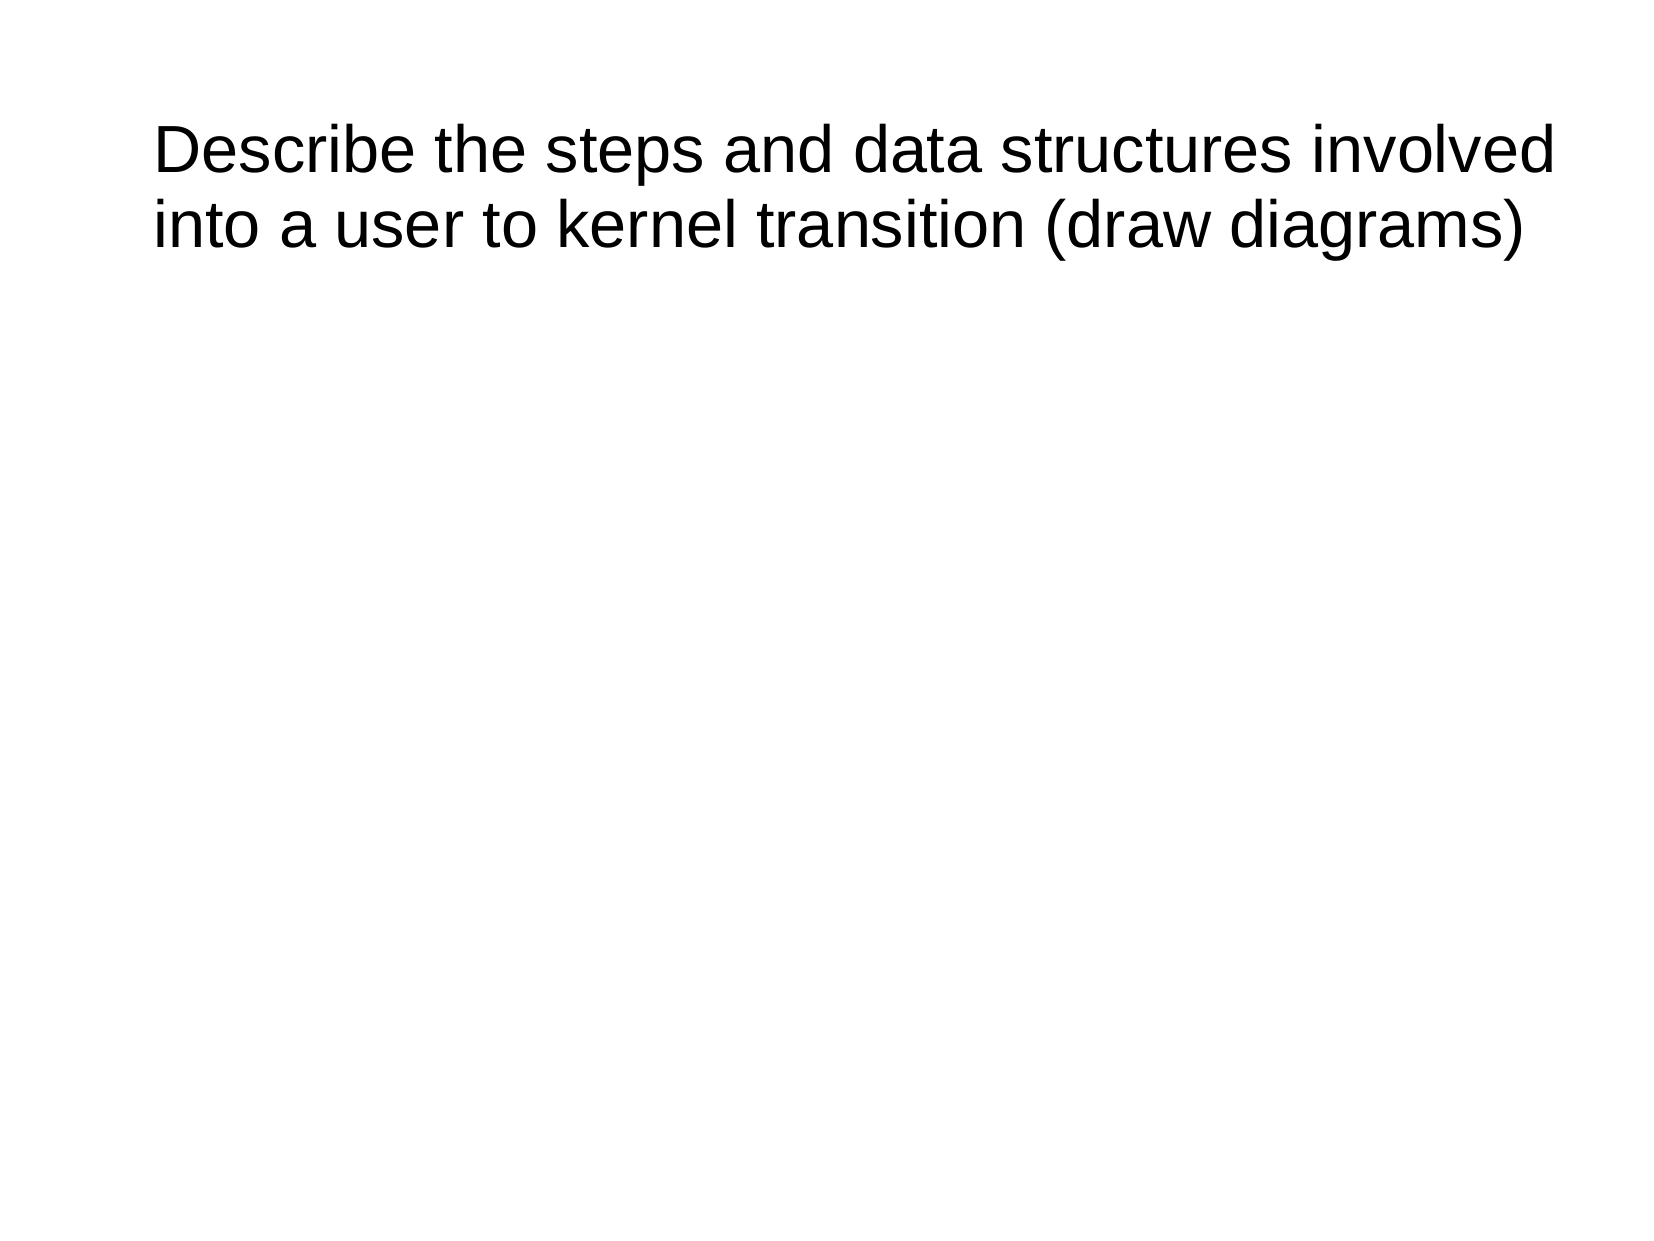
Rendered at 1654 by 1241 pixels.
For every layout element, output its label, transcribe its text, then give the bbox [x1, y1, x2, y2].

list Describe the steps and data structures involved into a user to kernel transition (draw diagrams) [82, 112, 1571, 1010]
